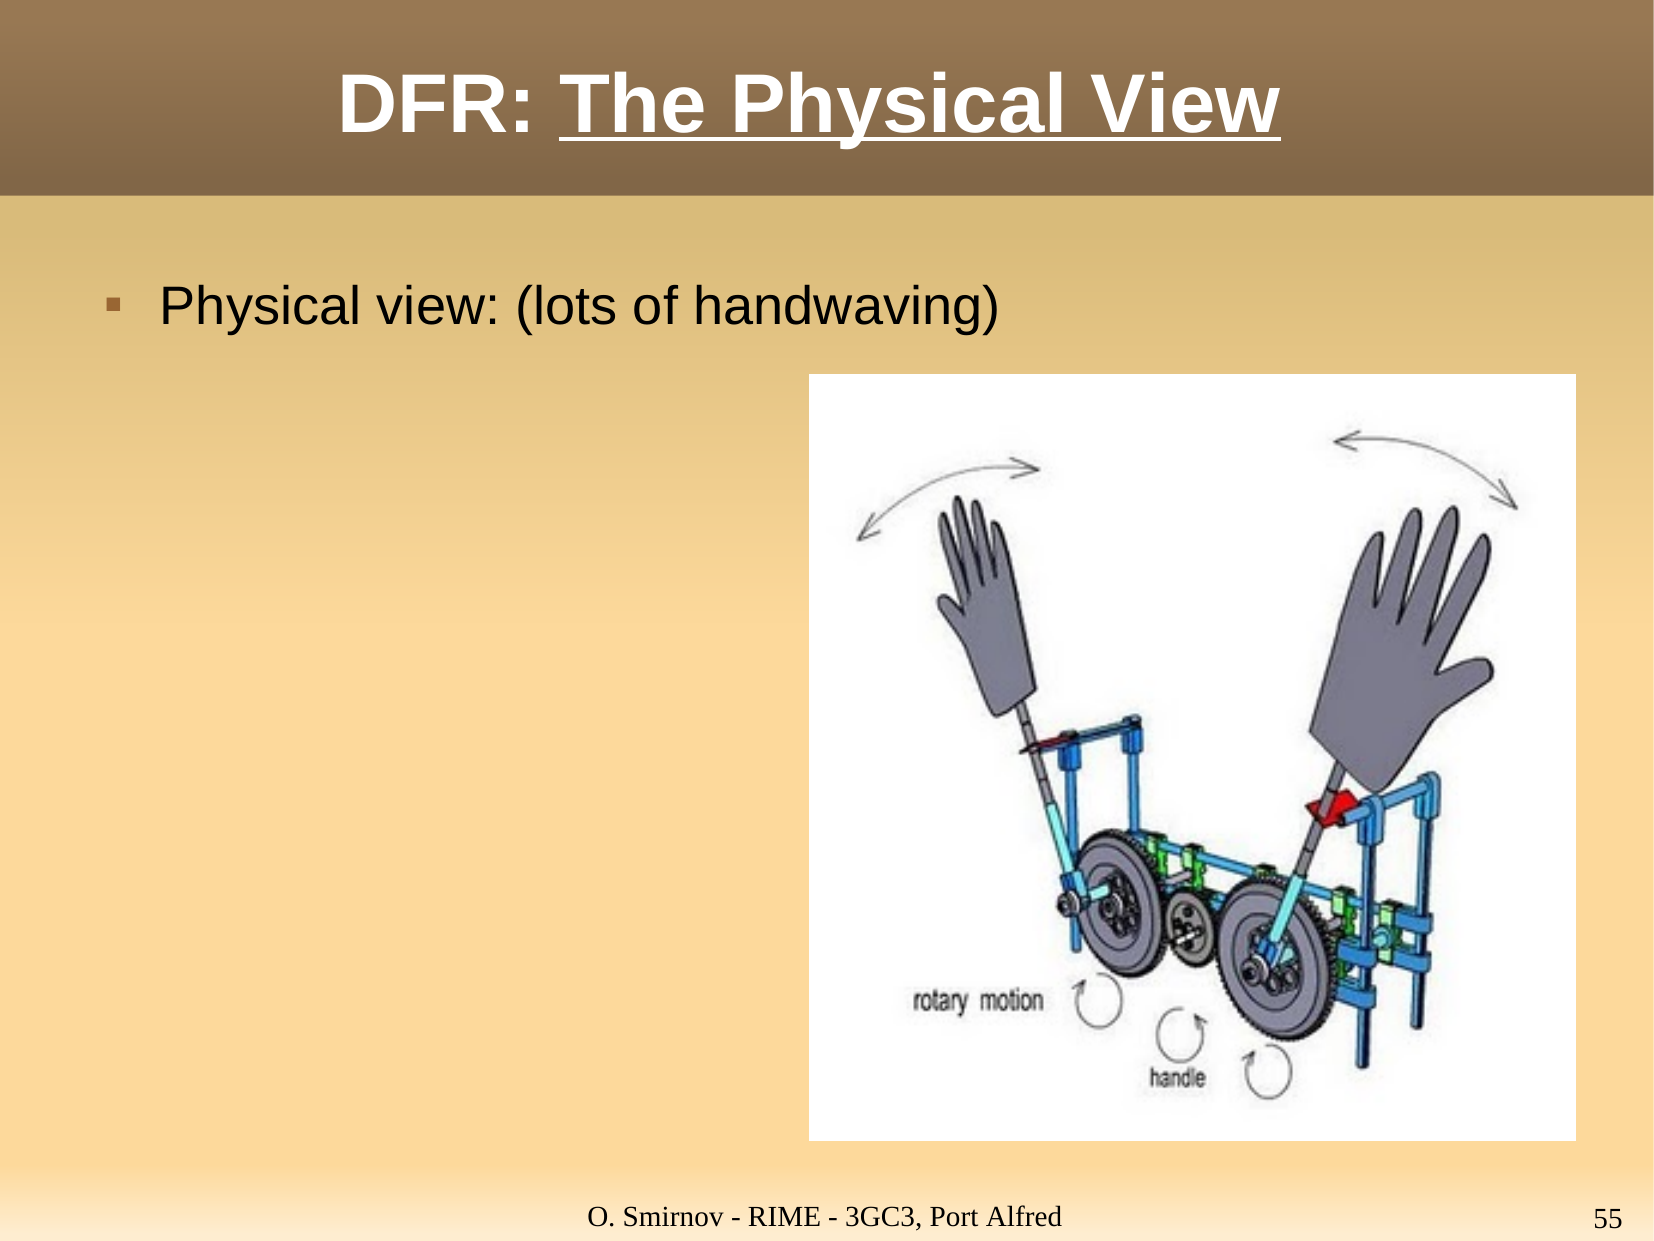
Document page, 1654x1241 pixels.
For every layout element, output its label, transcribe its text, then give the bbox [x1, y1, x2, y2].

list Physical view: (lots of handwaving) [88, 275, 1502, 1095]
picture [0, 0, 1654, 1241]
title DFR: The Physical View [76, 0, 1565, 208]
